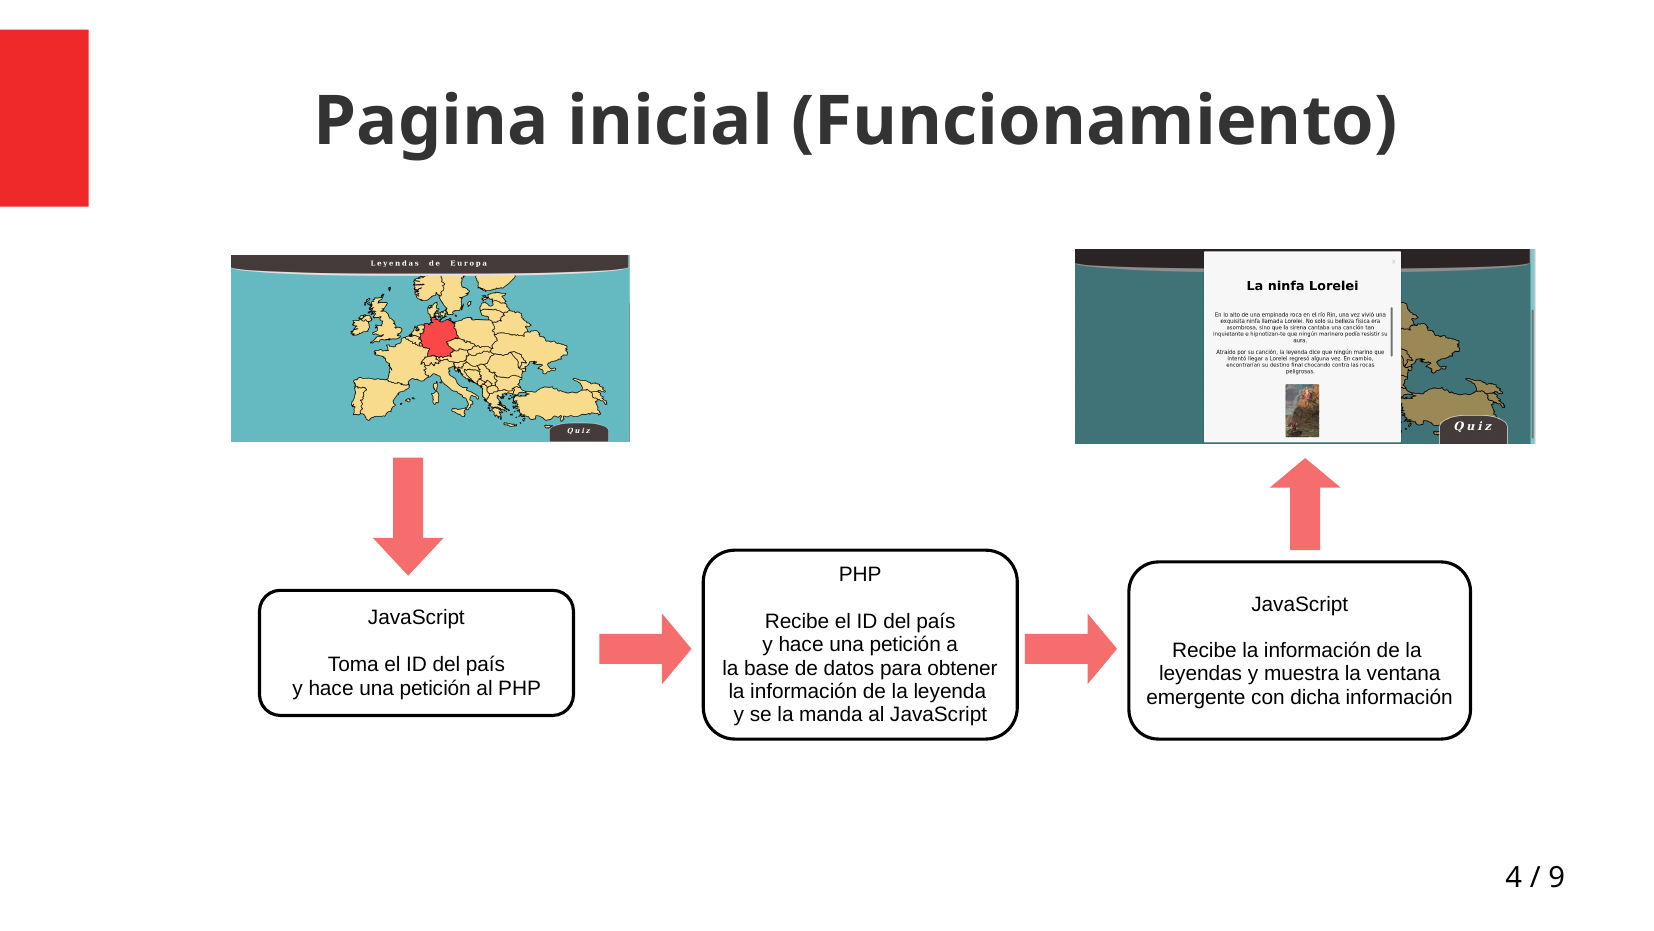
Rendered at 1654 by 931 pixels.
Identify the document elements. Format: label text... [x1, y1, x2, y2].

text_box [599, 613, 692, 685]
text_box [1024, 613, 1118, 685]
picture [1075, 249, 1536, 444]
text_box PHP Recibe el ID del país y hace una petición a la base de datos para obtener la información de la leyenda y se la manda al JavaScript [703, 550, 1018, 740]
text_box JavaScript Toma el ID del país y hace una petición al PHP [259, 590, 574, 716]
text_box [1269, 458, 1341, 551]
title Pagina inicial (Funcionamiento) [118, 29, 1595, 207]
text_box JavaScript Recibe la información de la leyendas y muestra la ventana emergente con dicha información [1128, 561, 1471, 740]
picture [231, 255, 630, 442]
text_box [372, 457, 444, 576]
